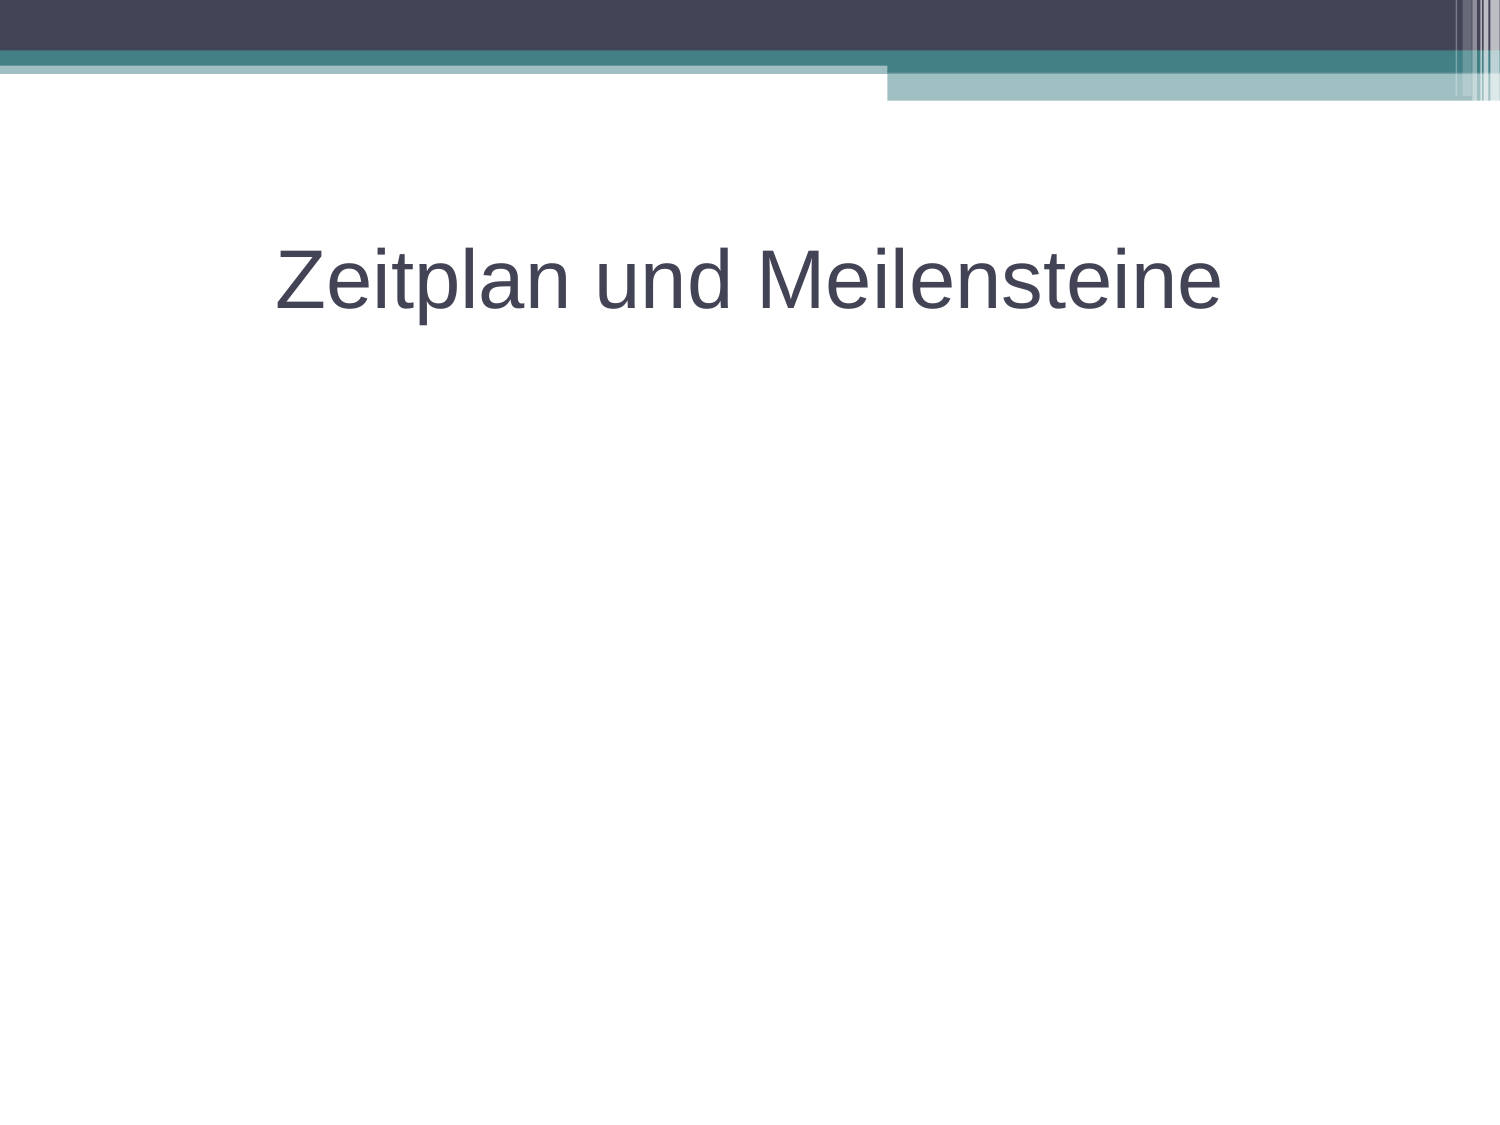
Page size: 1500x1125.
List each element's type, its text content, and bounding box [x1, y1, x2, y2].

title Zeitplan und Meilensteine [75, 167, 1426, 383]
